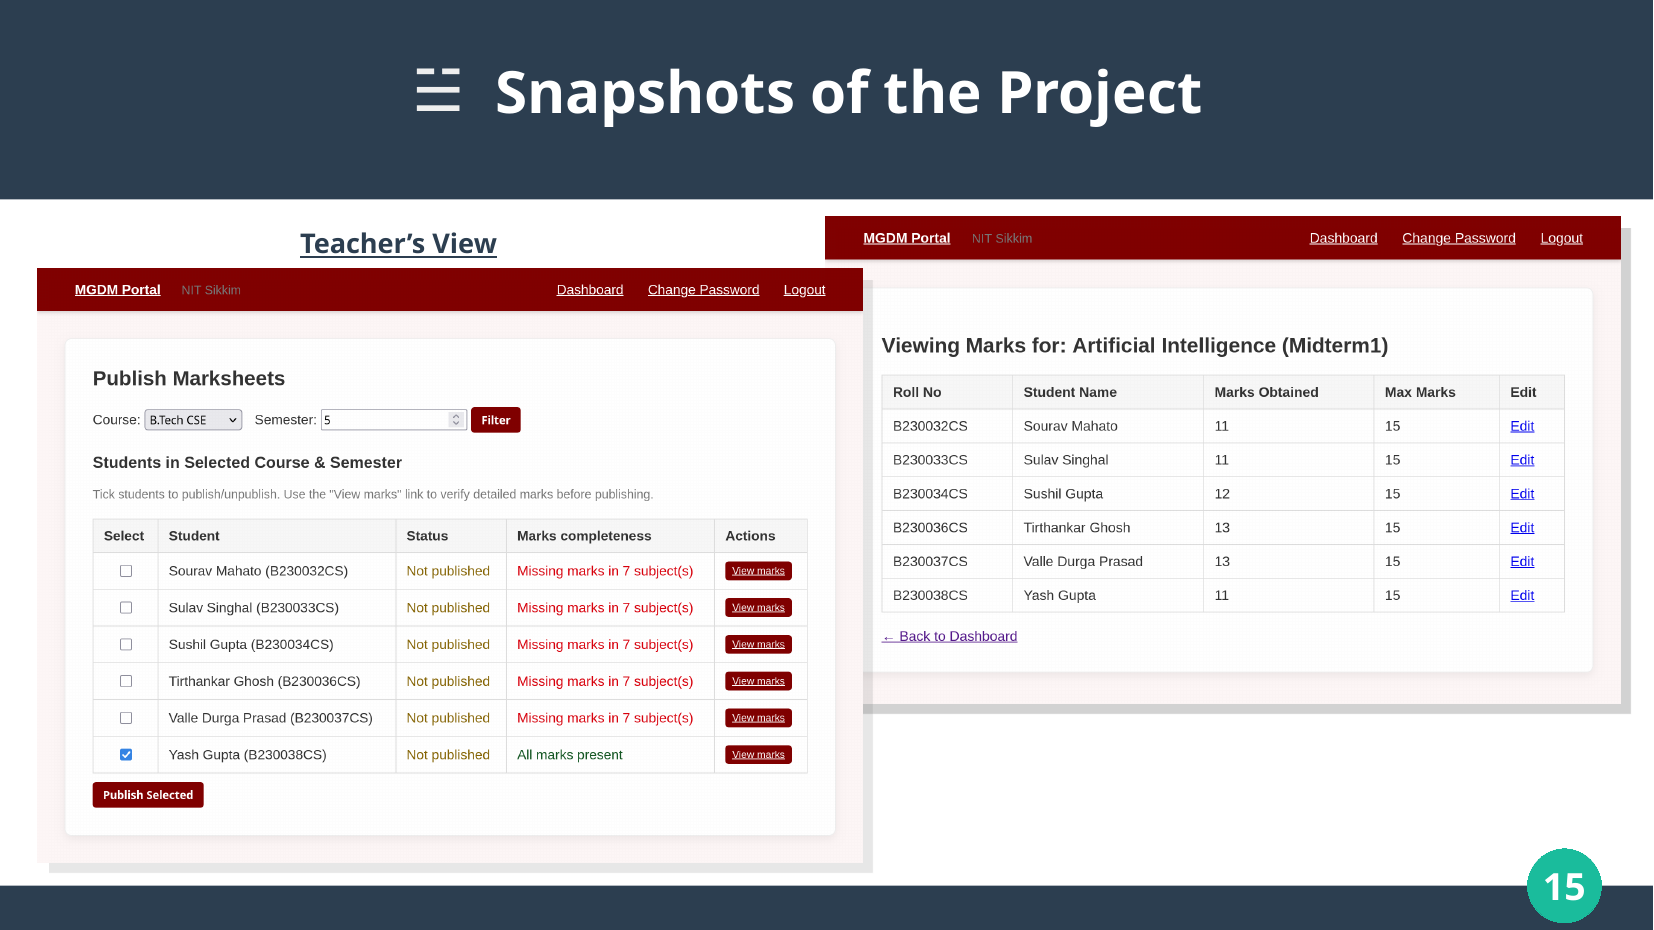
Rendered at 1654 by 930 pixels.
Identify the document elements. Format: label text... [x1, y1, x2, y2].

list Teacher’s View [300, 225, 526, 263]
picture [37, 216, 1621, 863]
title Snapshots of the Project [40, 32, 1576, 151]
